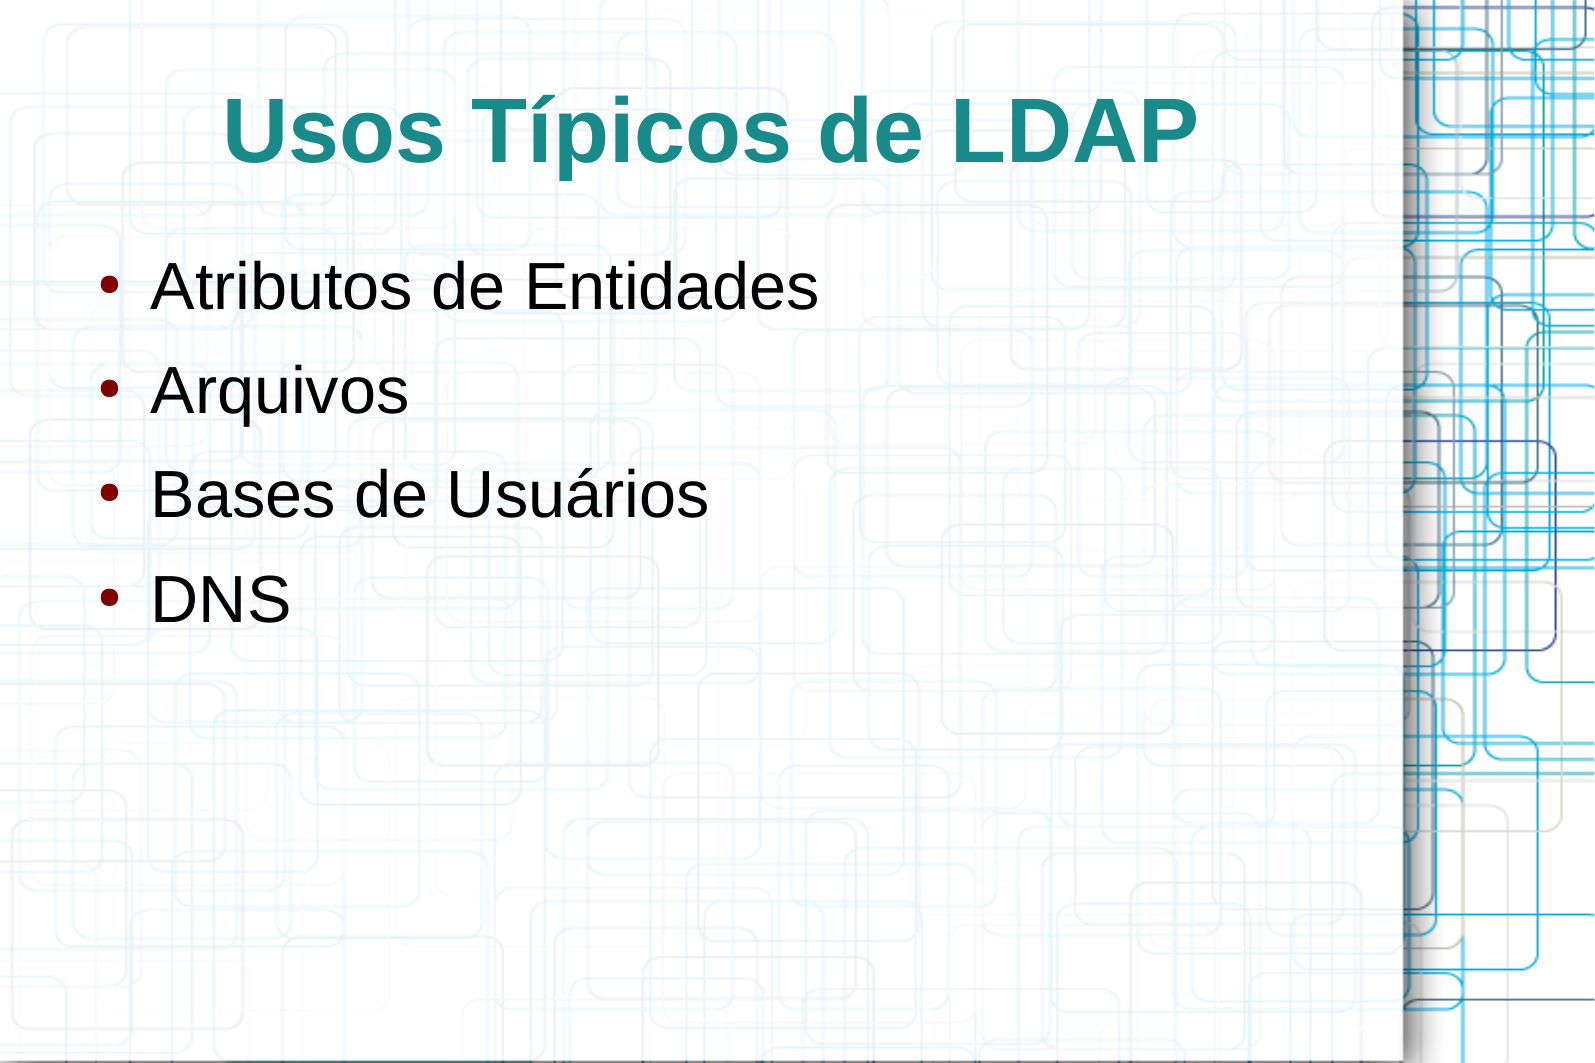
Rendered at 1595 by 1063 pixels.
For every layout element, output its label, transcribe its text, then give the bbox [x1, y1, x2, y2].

list Atributos de Entidades Arquivos Bases de Usuários DNS [79, 248, 1367, 951]
picture [0, 0, 1595, 1063]
title Usos Típicos de LDAP [56, 42, 1367, 220]
